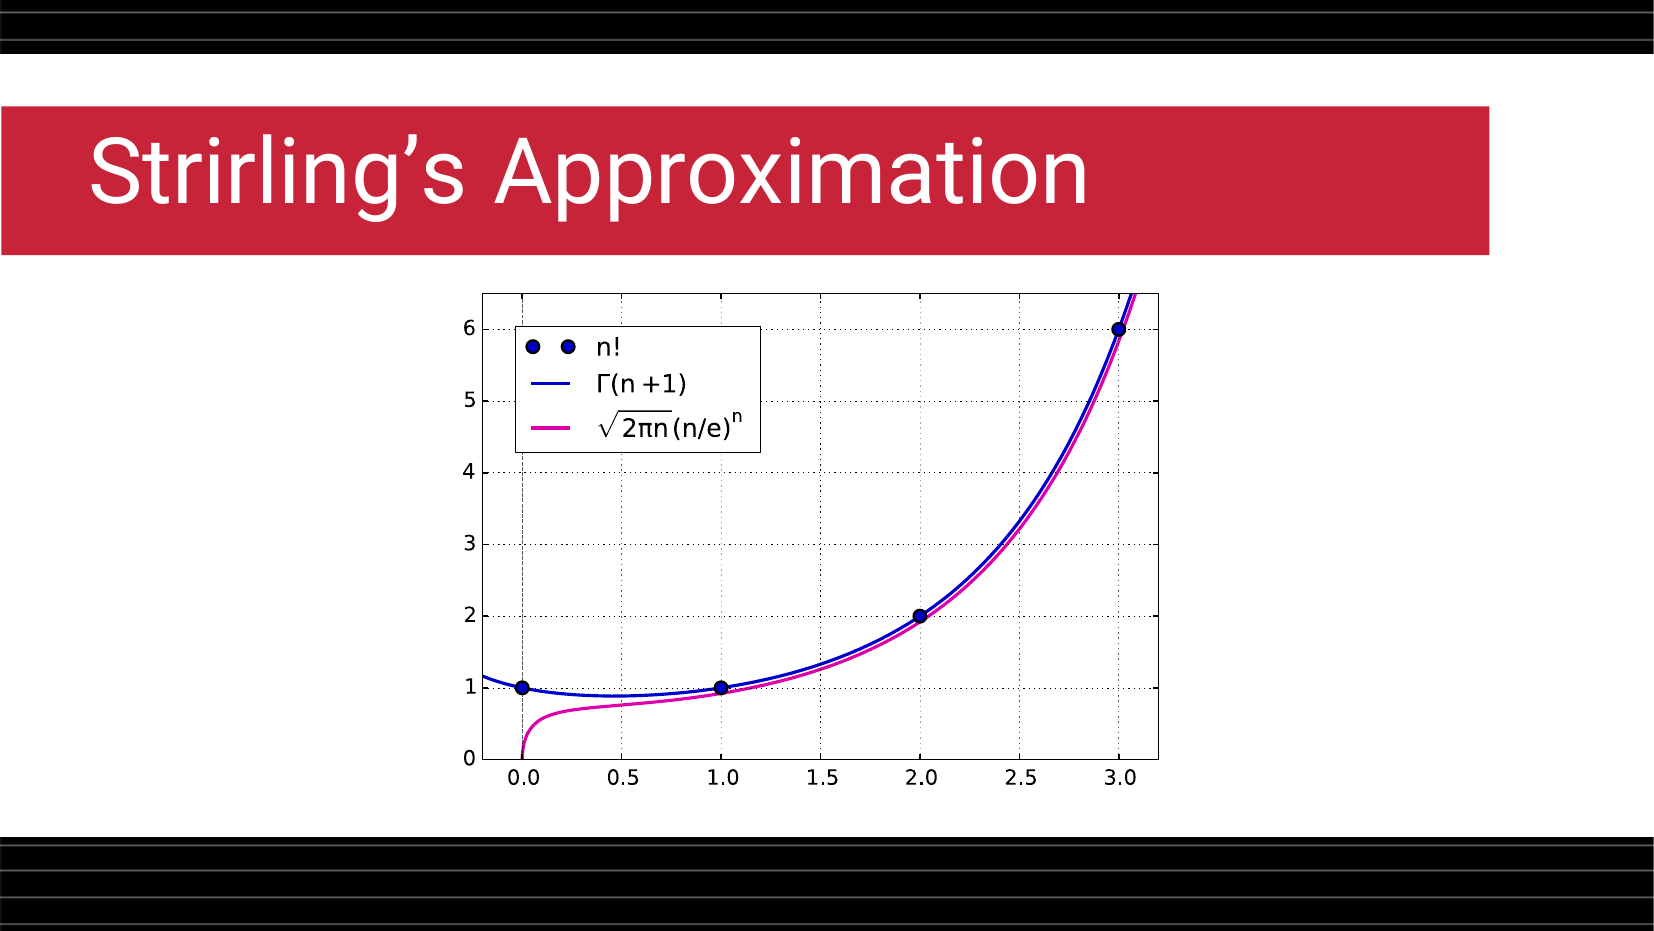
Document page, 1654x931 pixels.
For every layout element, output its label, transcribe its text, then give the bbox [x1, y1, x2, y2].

title Strirling’s Approximation [1, 106, 1490, 256]
picture [0, 0, 1654, 54]
picture [0, 837, 1654, 931]
picture [426, 268, 1216, 796]
